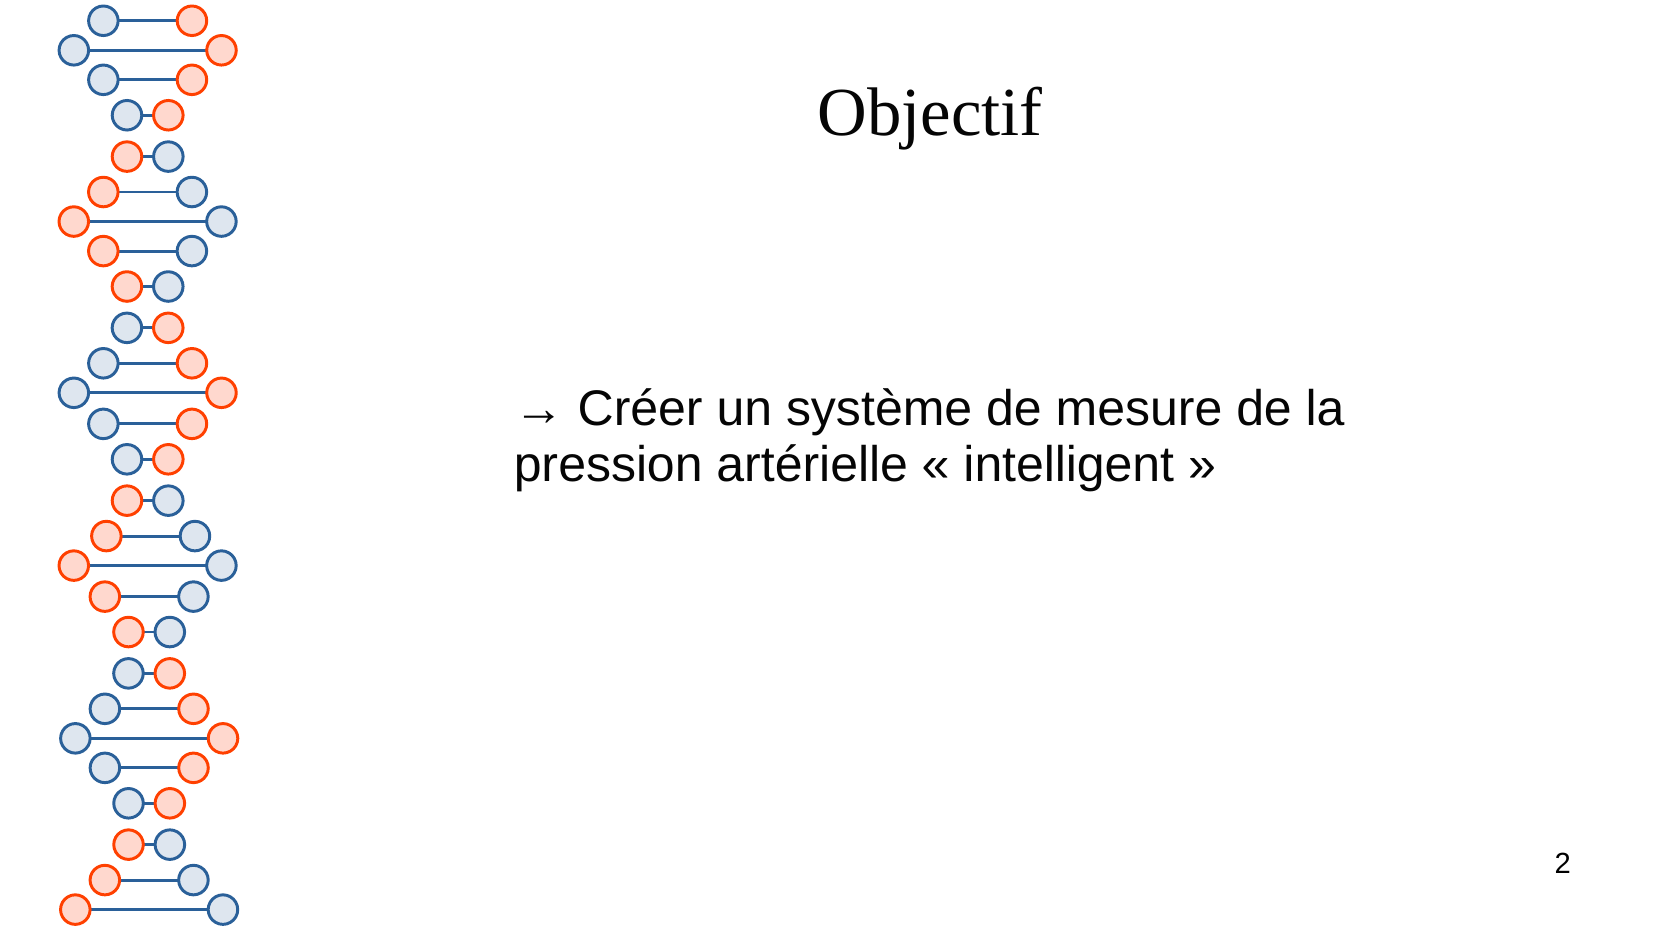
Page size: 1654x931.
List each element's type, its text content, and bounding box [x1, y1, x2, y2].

title Objectif [265, 35, 1595, 189]
list → Créer un système de mesure de la pression artérielle « intelligent » [442, 224, 1447, 857]
